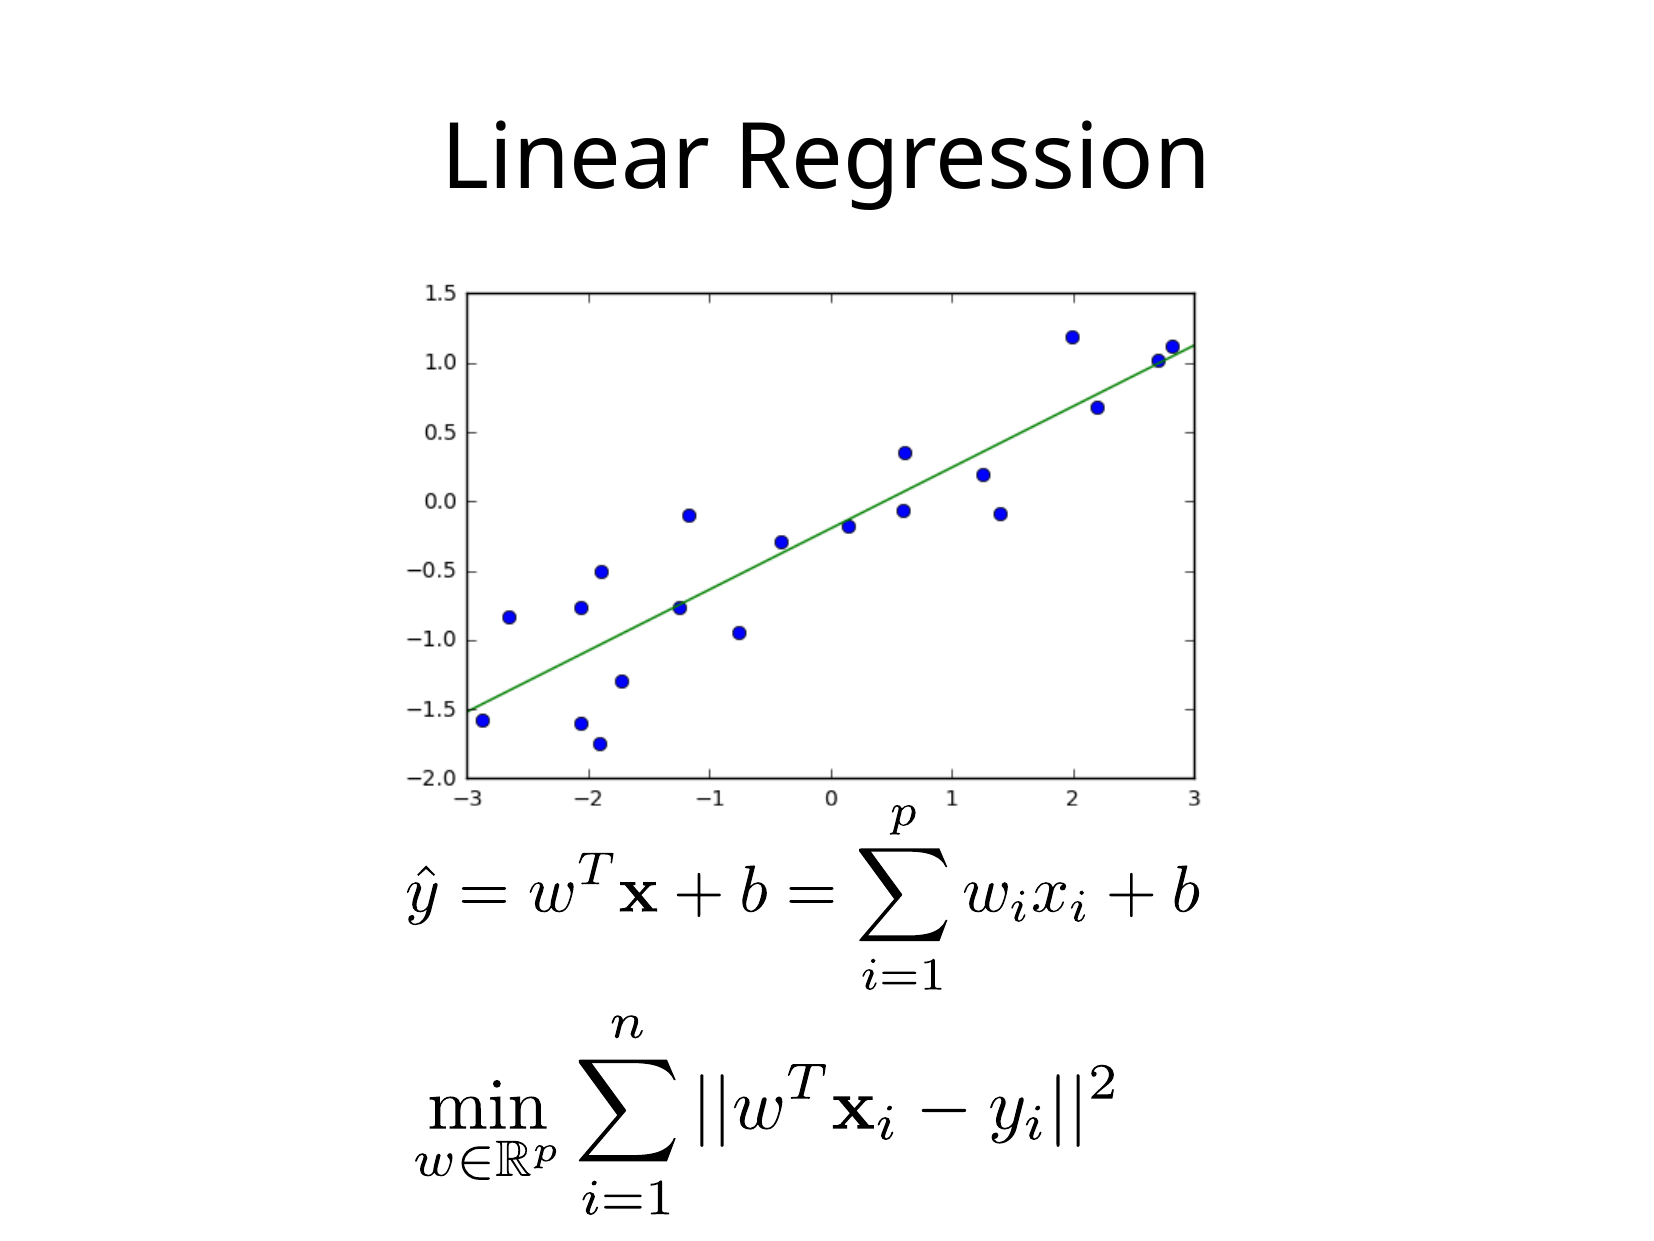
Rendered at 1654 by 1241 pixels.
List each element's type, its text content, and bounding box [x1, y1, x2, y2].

title Linear Regression [82, 49, 1571, 257]
picture [390, 268, 1216, 826]
text_box [412, 1015, 1118, 1216]
text_box [405, 805, 1201, 991]
